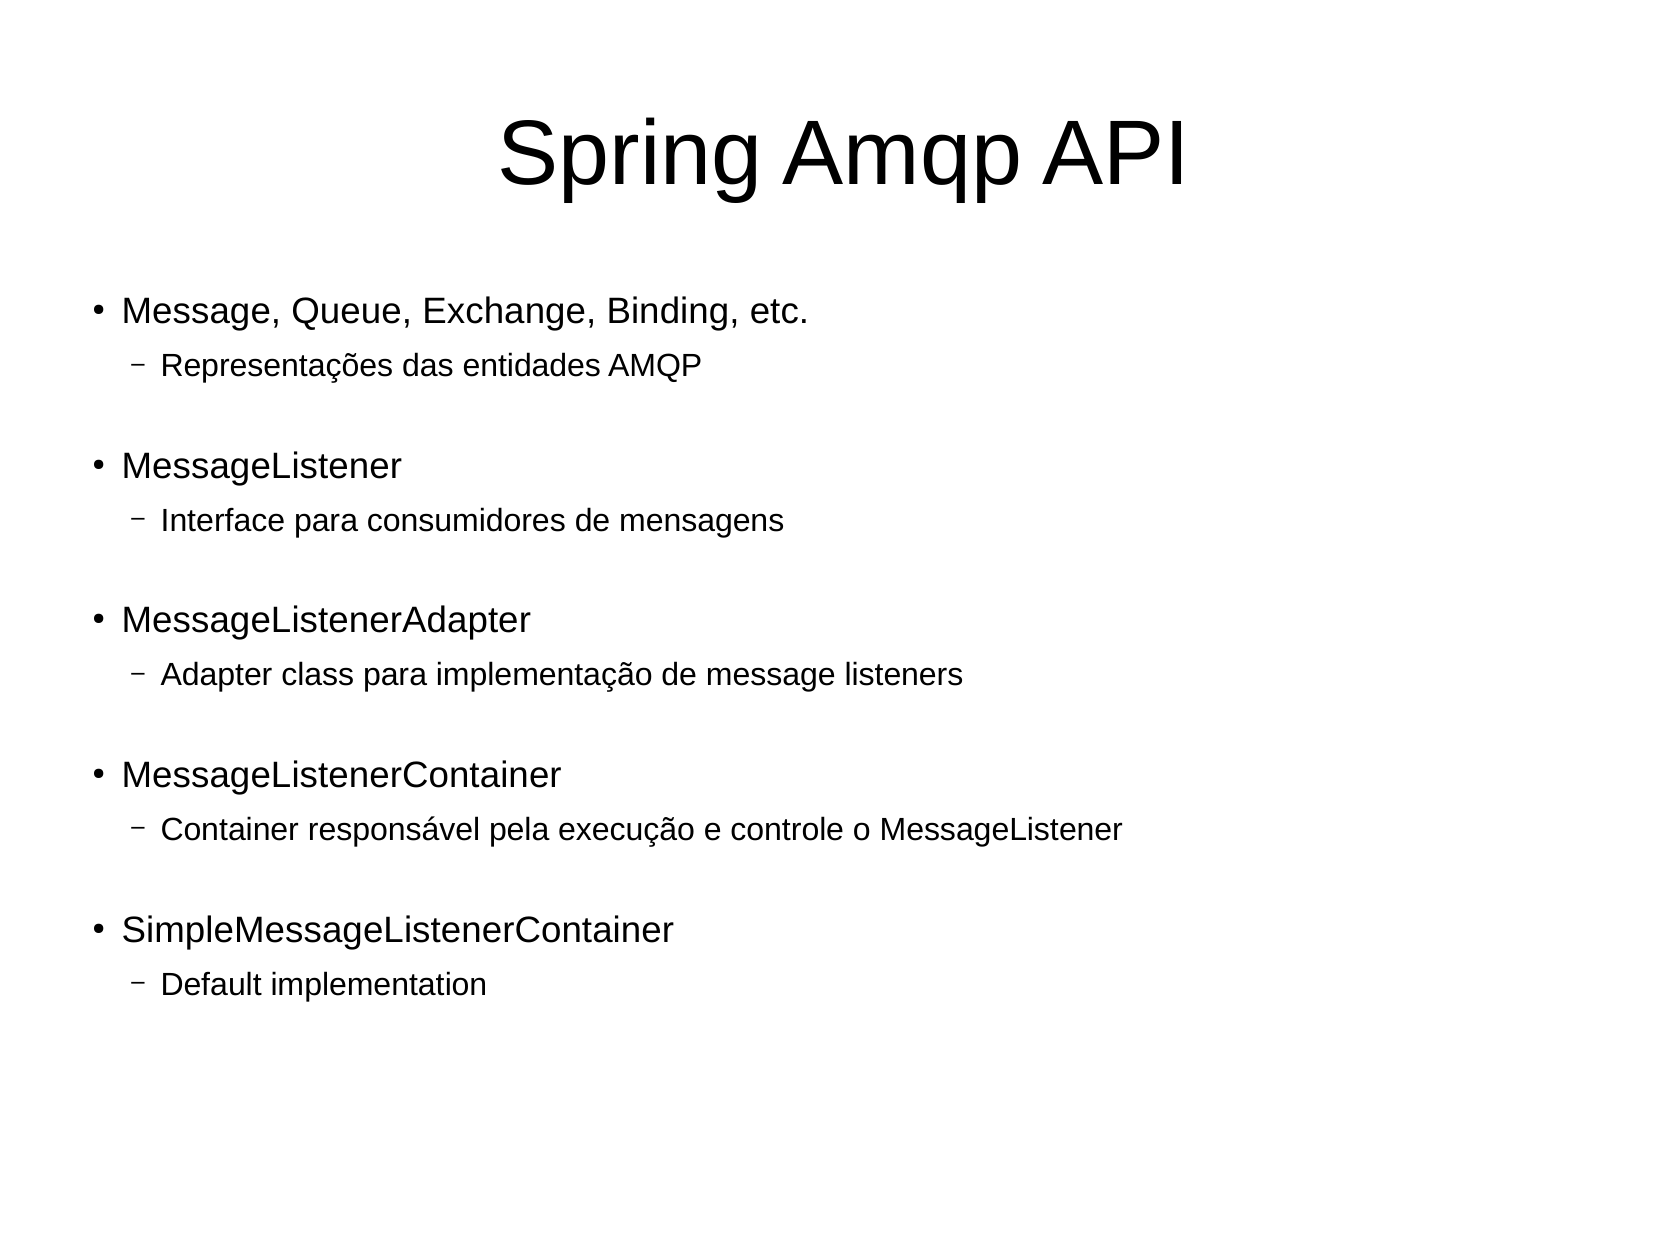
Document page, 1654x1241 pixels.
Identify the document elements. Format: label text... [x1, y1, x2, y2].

title Spring Amqp API [82, 49, 1571, 257]
list Message, Queue, Exchange, Binding, etc. Representações das entidades AMQP MessageListener Interface para consumidores de mensagens MessageListenerAdapter Adapter class para implementação de message listeners MessageListenerContainer Container responsável pela execução e controle o MessageListener SimpleMessageListenerContainer Default implementation [82, 290, 1571, 1010]
